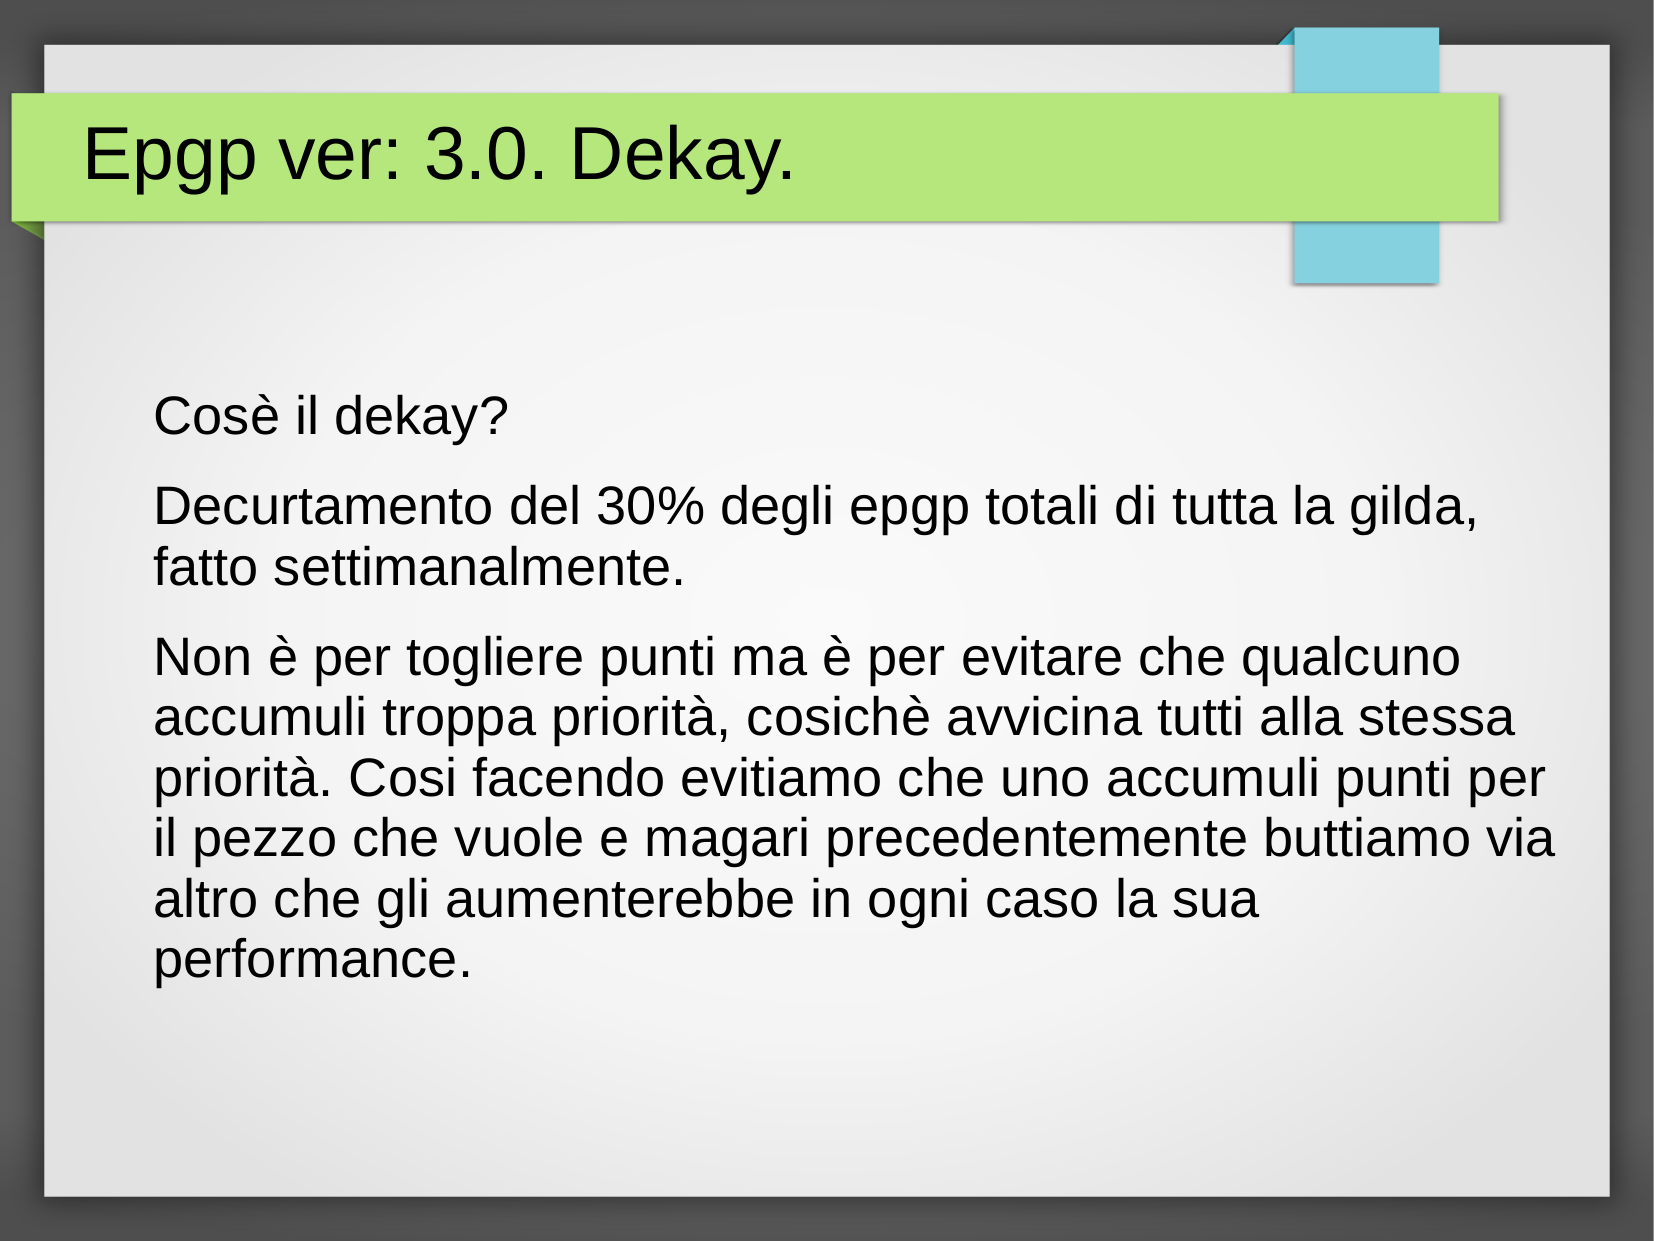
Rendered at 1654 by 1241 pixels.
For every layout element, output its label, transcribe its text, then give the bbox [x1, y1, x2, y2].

title Epgp ver: 3.0. Dekay. [82, 94, 1264, 213]
list Cosè il dekay? Decurtamento del 30% degli epgp totali di tutta la gilda, fatto settimanalmente. Non è per togliere punti ma è per evitare che qualcuno accumuli troppa priorità, cosichè avvicina tutti alla stessa priorità. Cosi facendo evitiamo che uno accumuli punti per il pezzo che vuole e magari precedentemente buttiamo via altro che gli aumenterebbe in ogni caso la sua performance. [82, 295, 1571, 1015]
picture [0, 0, 1654, 1241]
